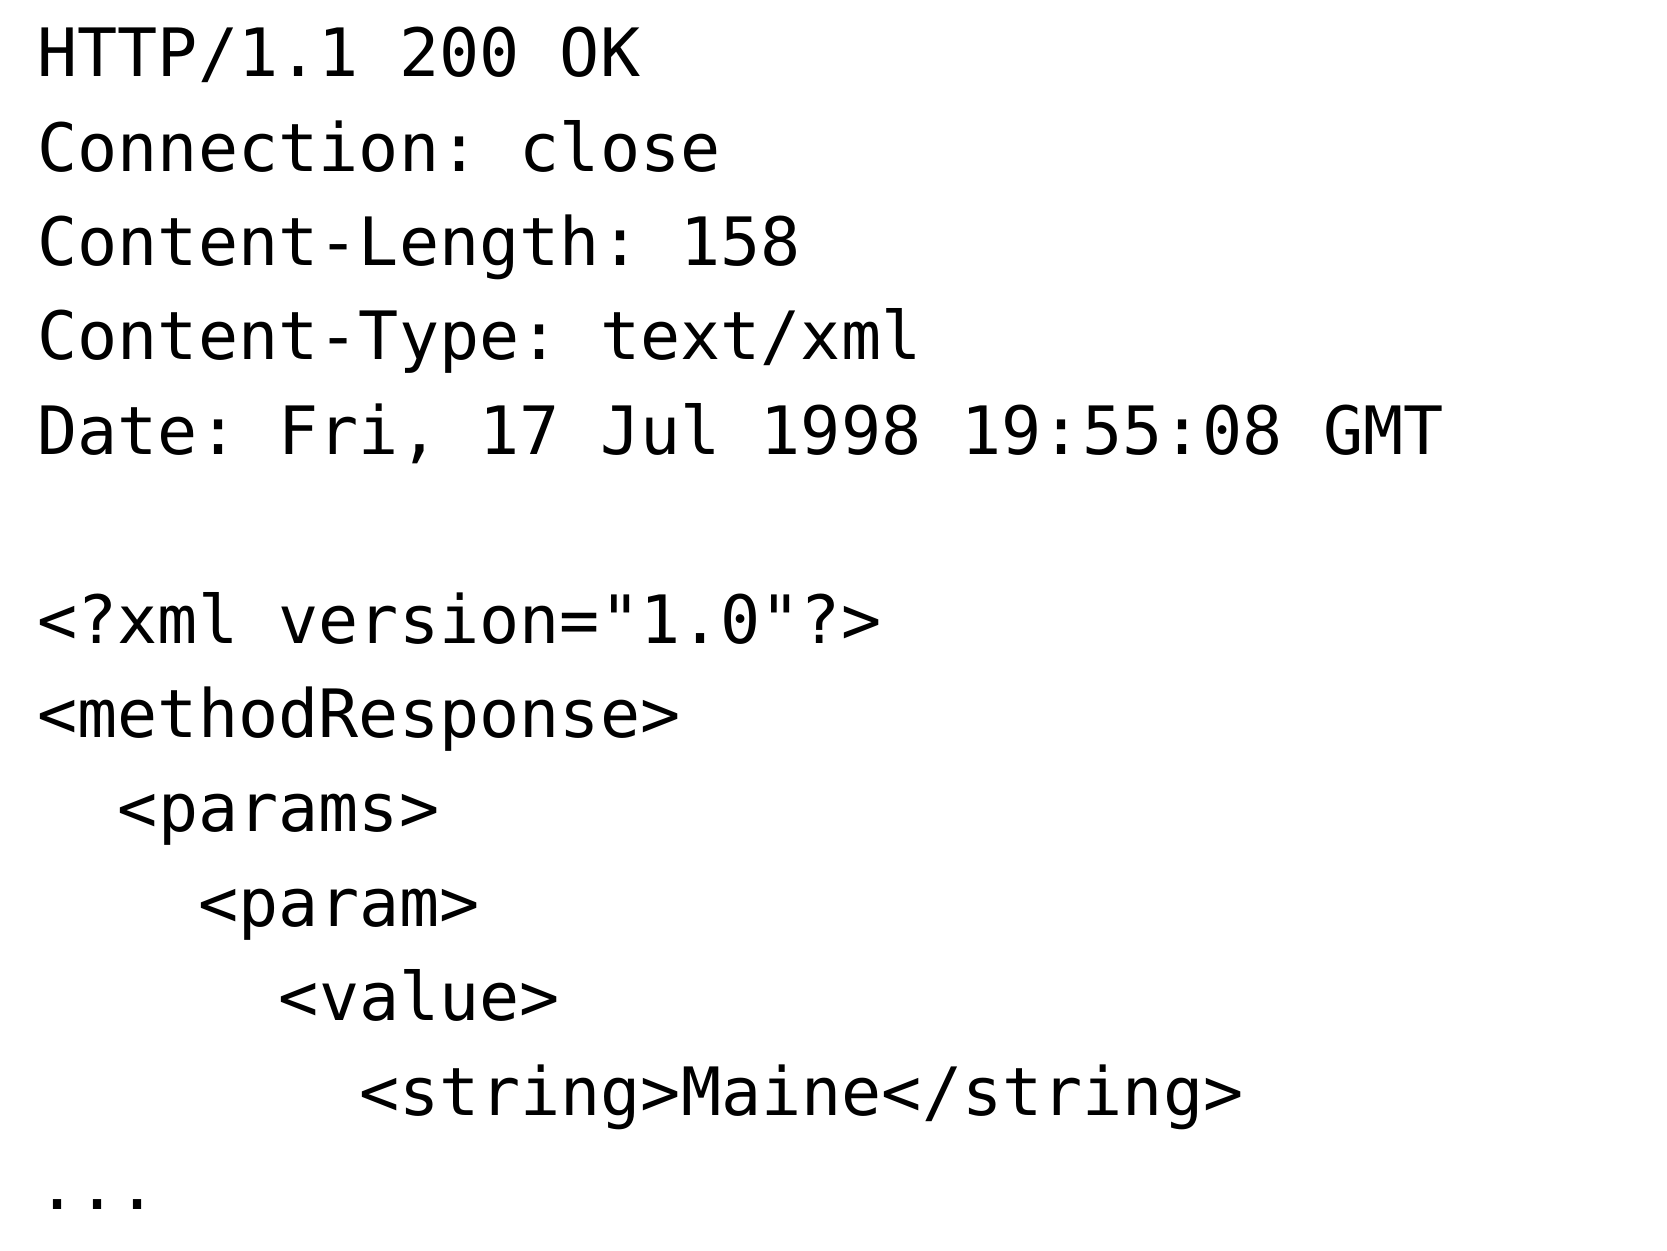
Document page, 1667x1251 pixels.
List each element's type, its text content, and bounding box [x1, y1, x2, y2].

subtitle HTTP/1.1 200 OK Connection: close Content-Length: 158 Content-Type: text/xml Date: Fri, 17 Jul 1998 19:55:08 GMT <?xml version="1.0"?> <methodResponse> <params> <param> <value> <string>Maine</string> ... [37, 14, 1642, 1226]
